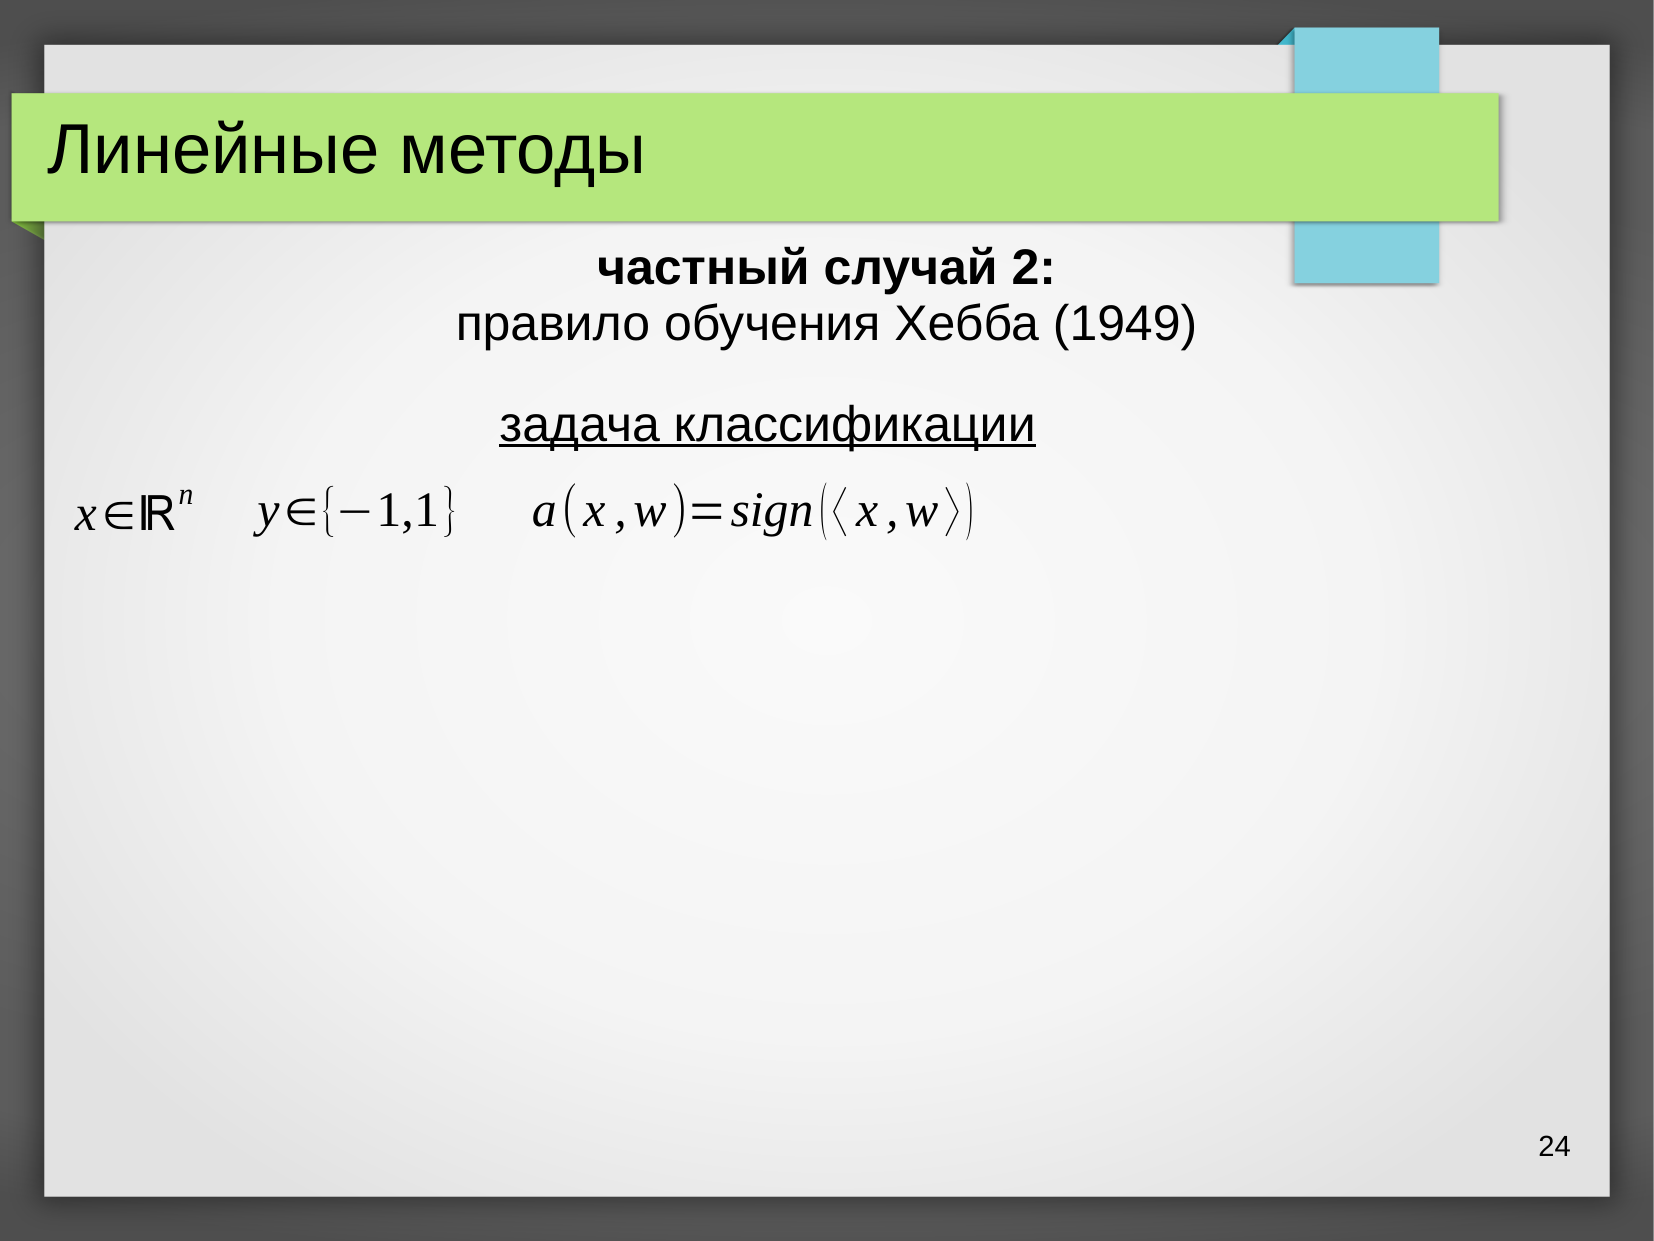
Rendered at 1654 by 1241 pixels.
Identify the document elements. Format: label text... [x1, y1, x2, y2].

chart [525, 479, 981, 544]
chart [248, 484, 468, 543]
text_box частный случай 2: правило обучения Хебба (1949) [47, 224, 1607, 367]
picture [0, 0, 1654, 1241]
chart [65, 484, 200, 547]
text_box задача классификации [496, 386, 1040, 461]
title Линейные методы [47, 109, 1501, 189]
